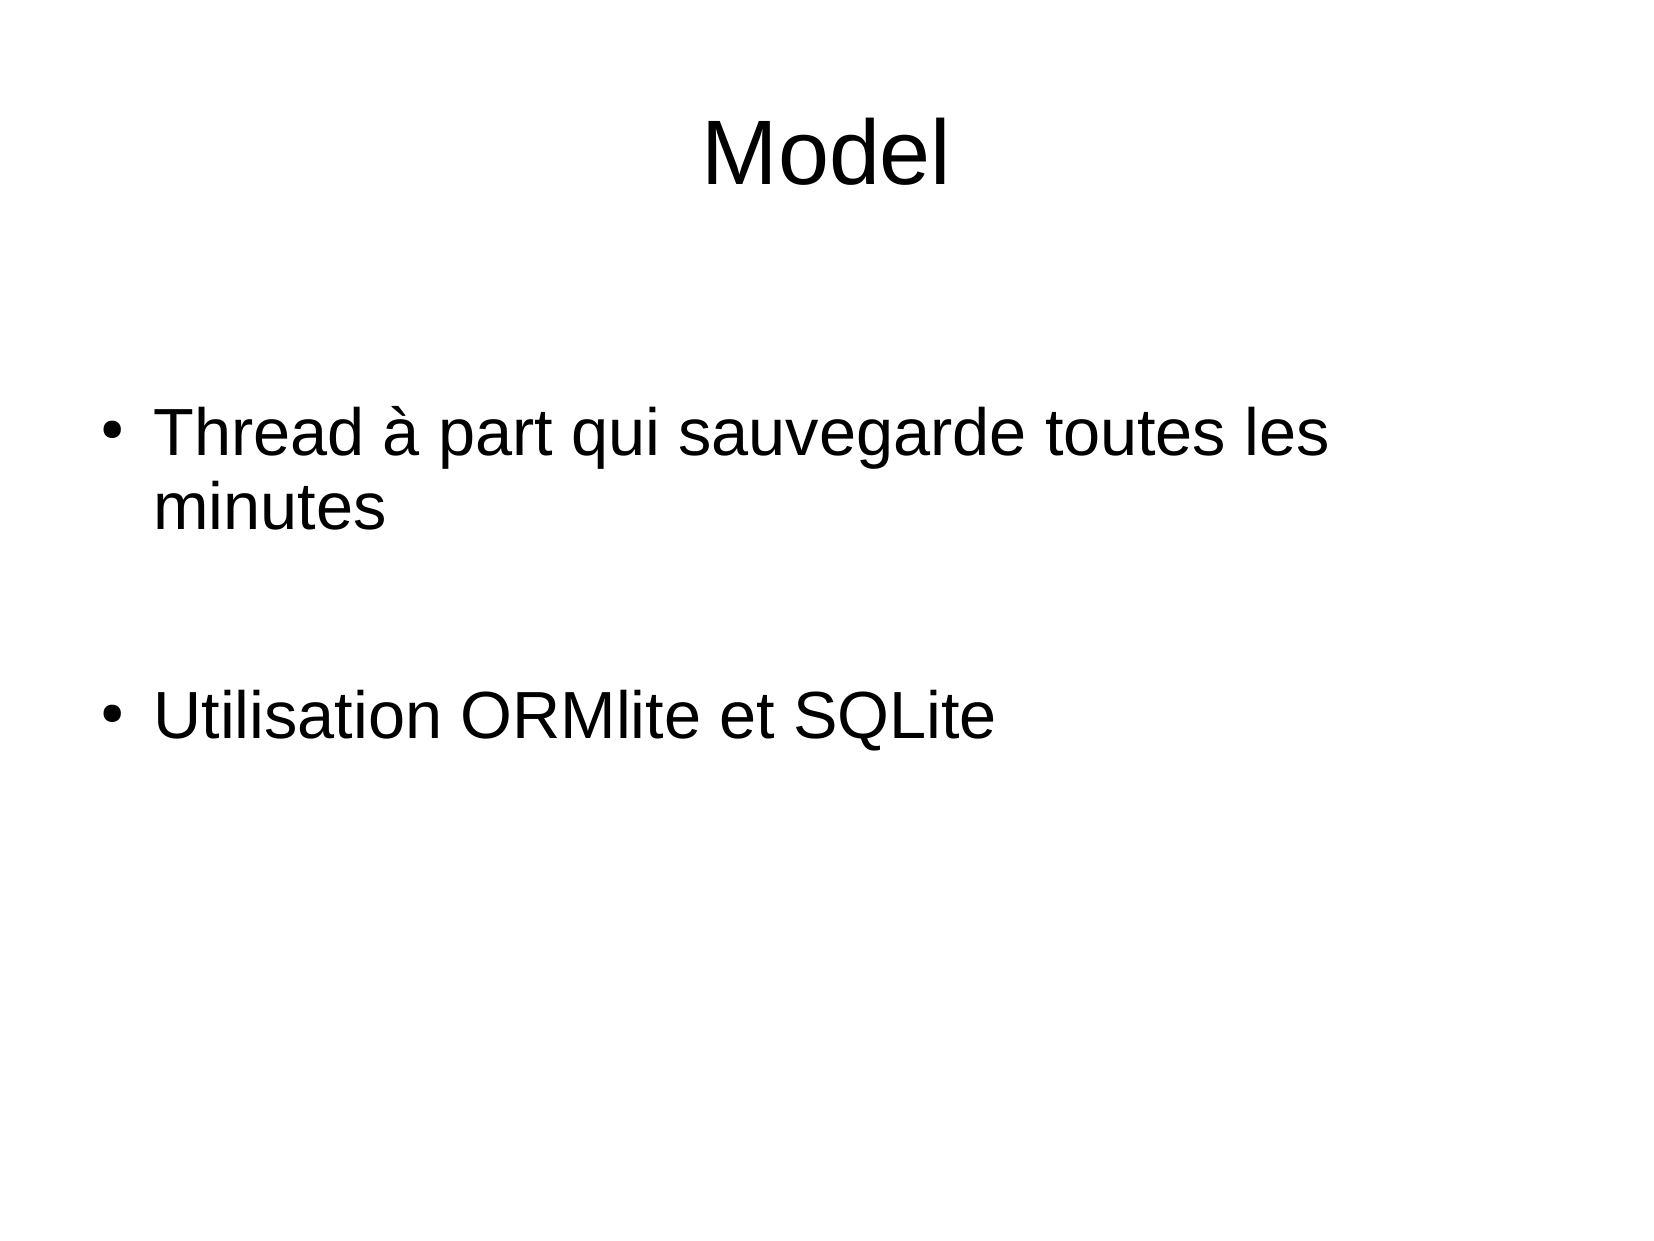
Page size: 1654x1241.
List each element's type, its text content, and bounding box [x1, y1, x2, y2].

list Thread à part qui sauvegarde toutes les minutes Utilisation ORMlite et SQLite [82, 290, 1571, 1010]
title Model [82, 49, 1571, 257]
